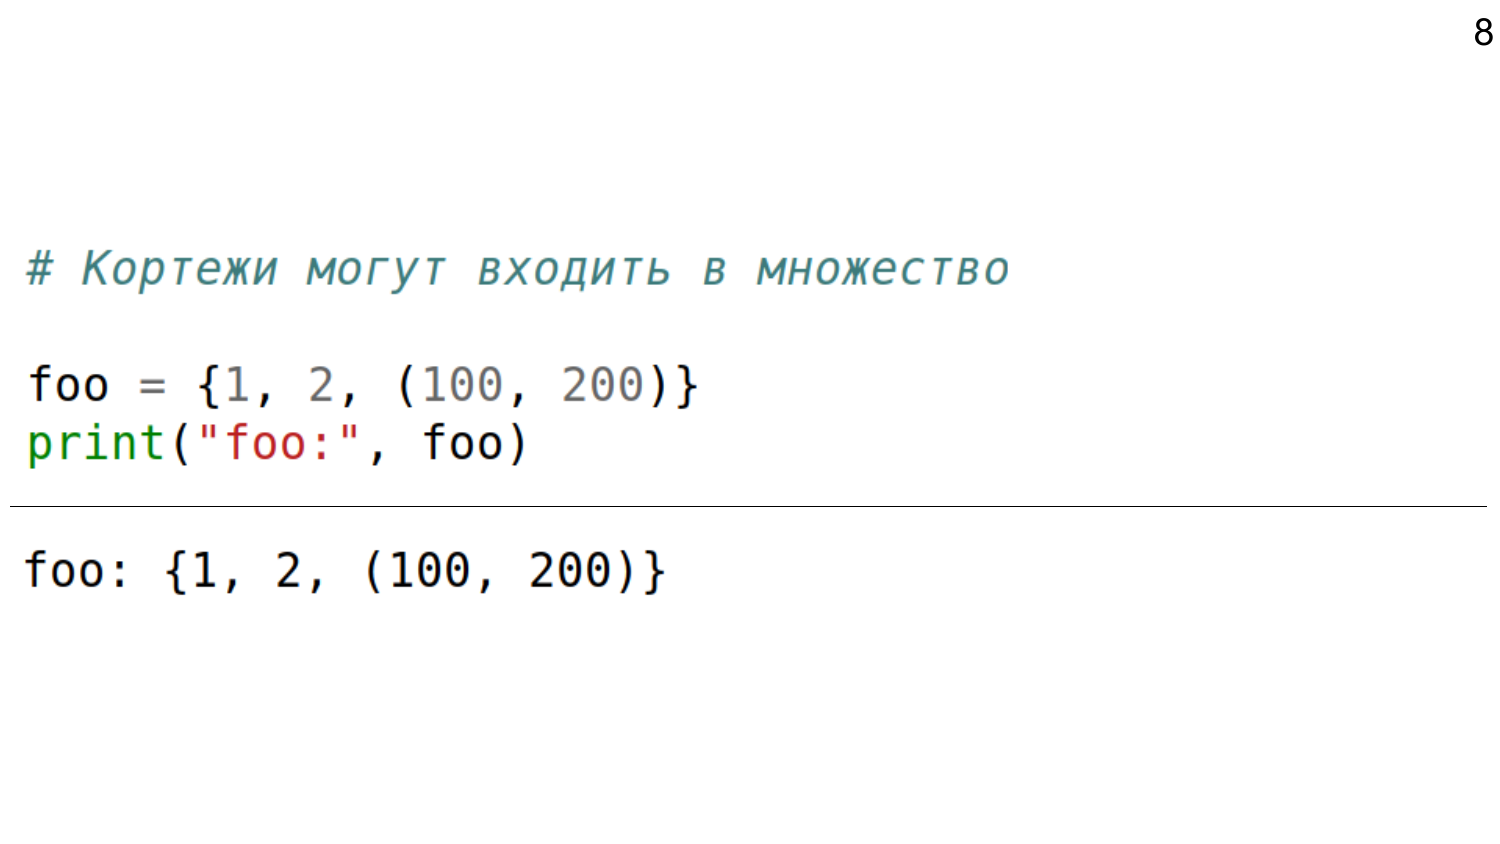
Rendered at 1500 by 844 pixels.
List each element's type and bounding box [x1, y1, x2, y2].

picture [18, 533, 672, 611]
picture [15, 233, 1022, 483]
